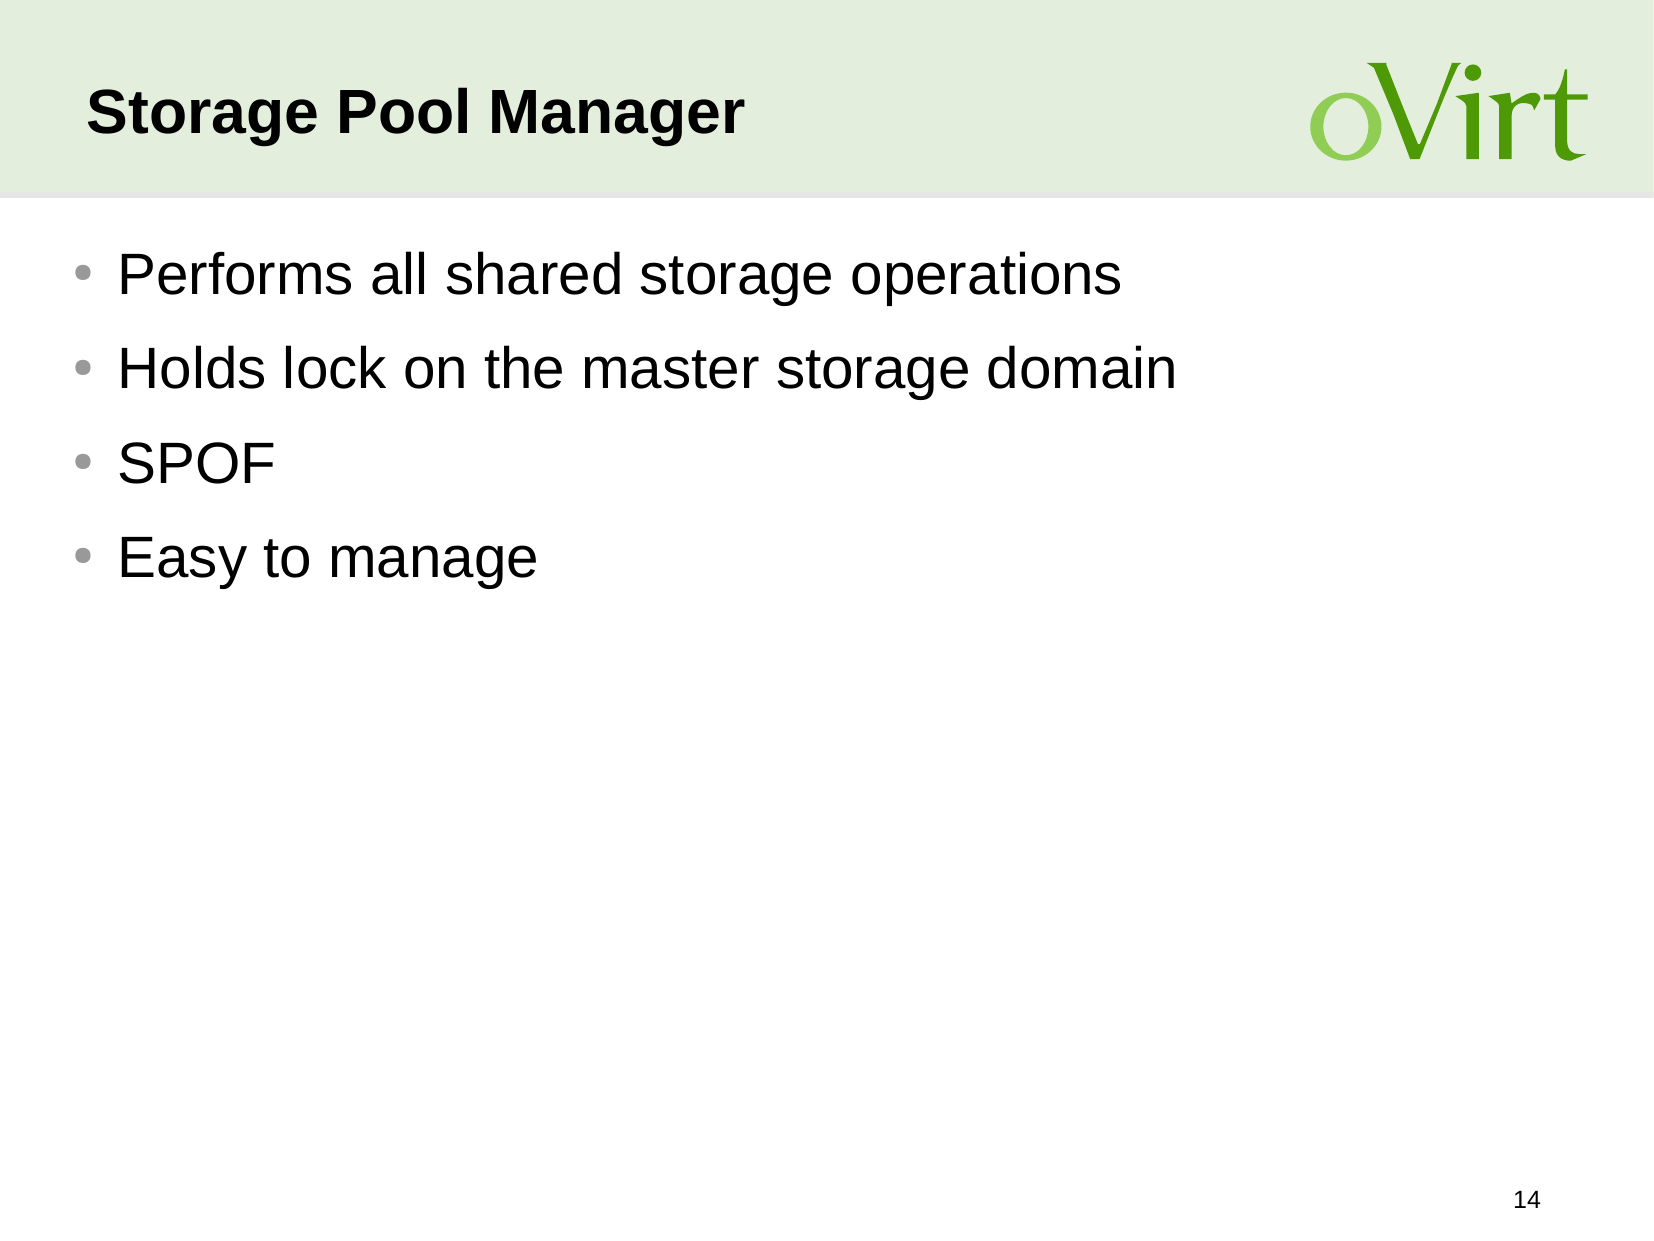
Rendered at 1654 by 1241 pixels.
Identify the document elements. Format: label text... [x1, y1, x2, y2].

list Performs all shared storage operations Holds lock on the master storage domain SPOF Easy to manage [57, 241, 1546, 591]
title Storage Pool Manager [86, 36, 1307, 188]
